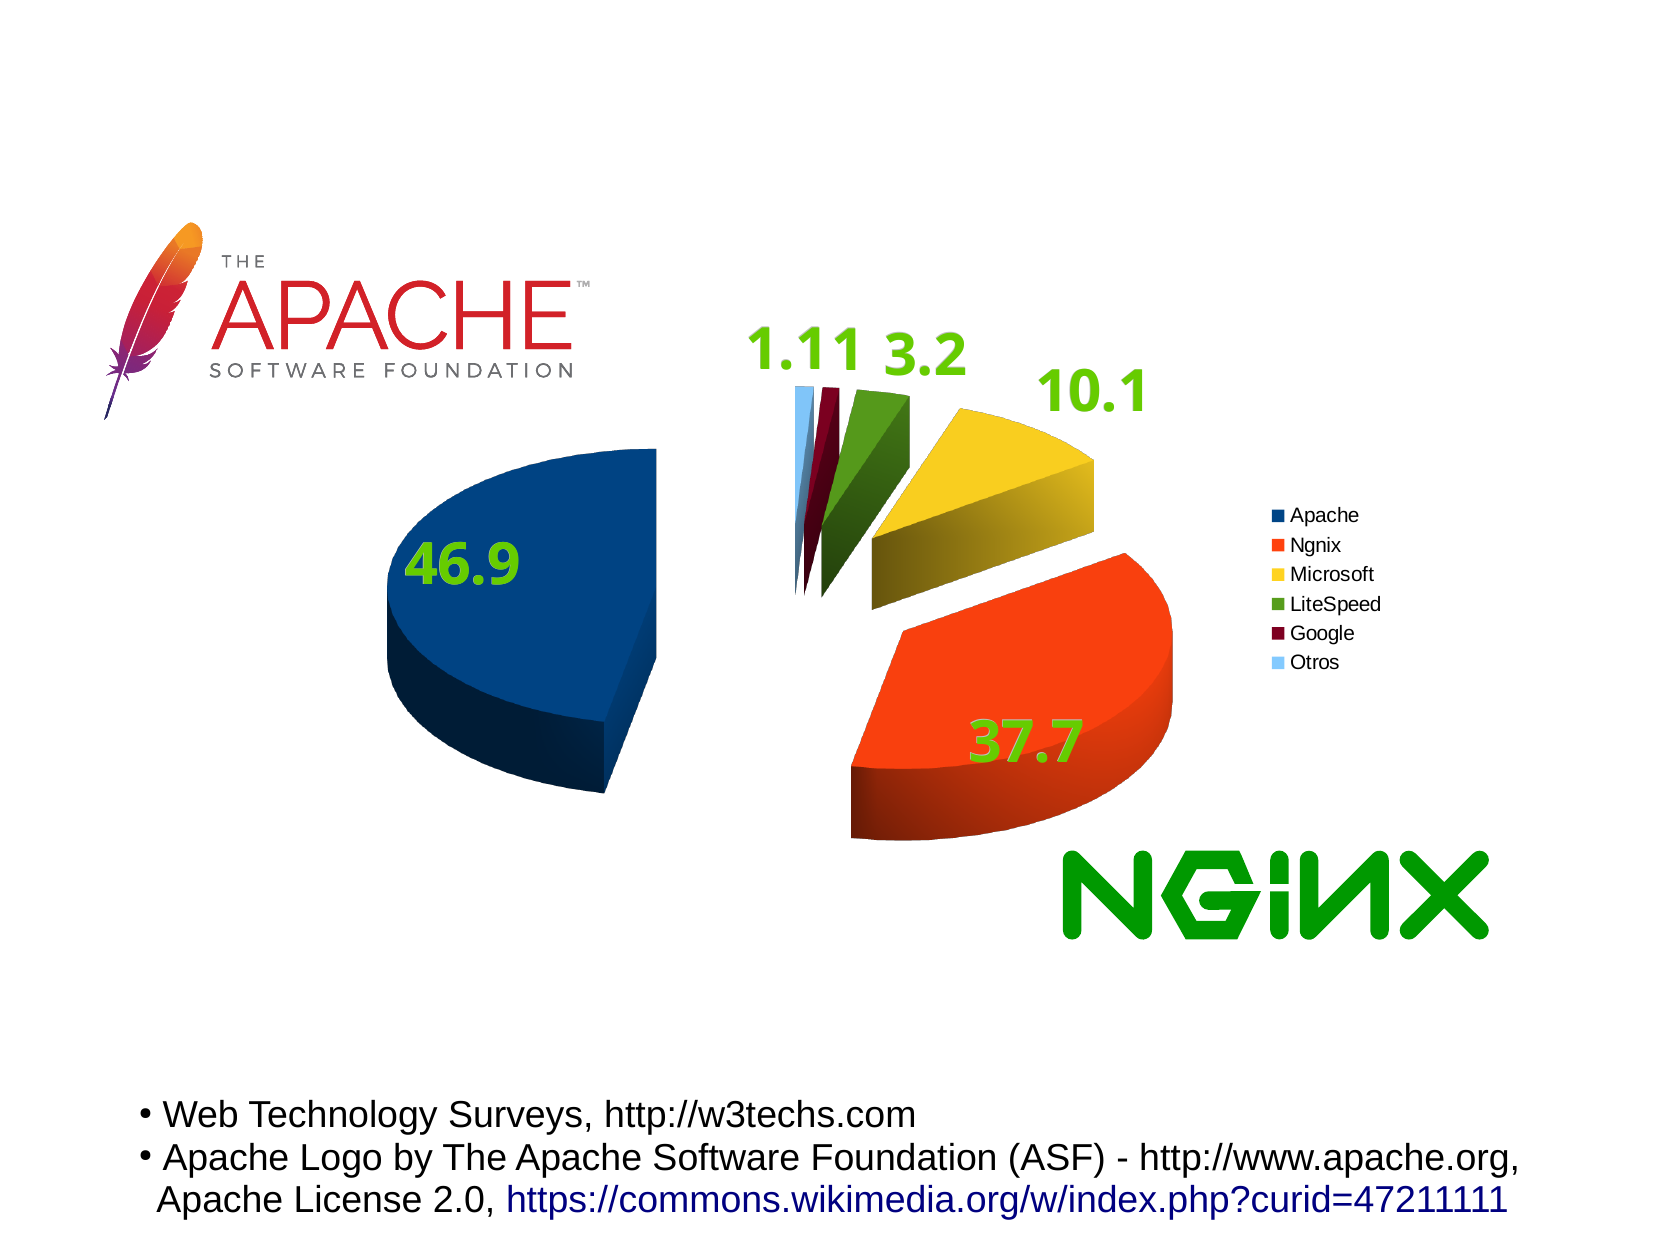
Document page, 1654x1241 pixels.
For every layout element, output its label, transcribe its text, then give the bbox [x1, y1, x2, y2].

text_box Web Technology Surveys, http://w3techs.com Apache Logo by The Apache Software Foundation (ASF) - http://www.apache.org, Apache License 2.0, https://commons.wikimedia.org/w/index.php?curid=47211111 [100, 1086, 1607, 1228]
chart [354, 295, 1401, 884]
picture [1062, 850, 1490, 940]
picture [76, 188, 621, 455]
